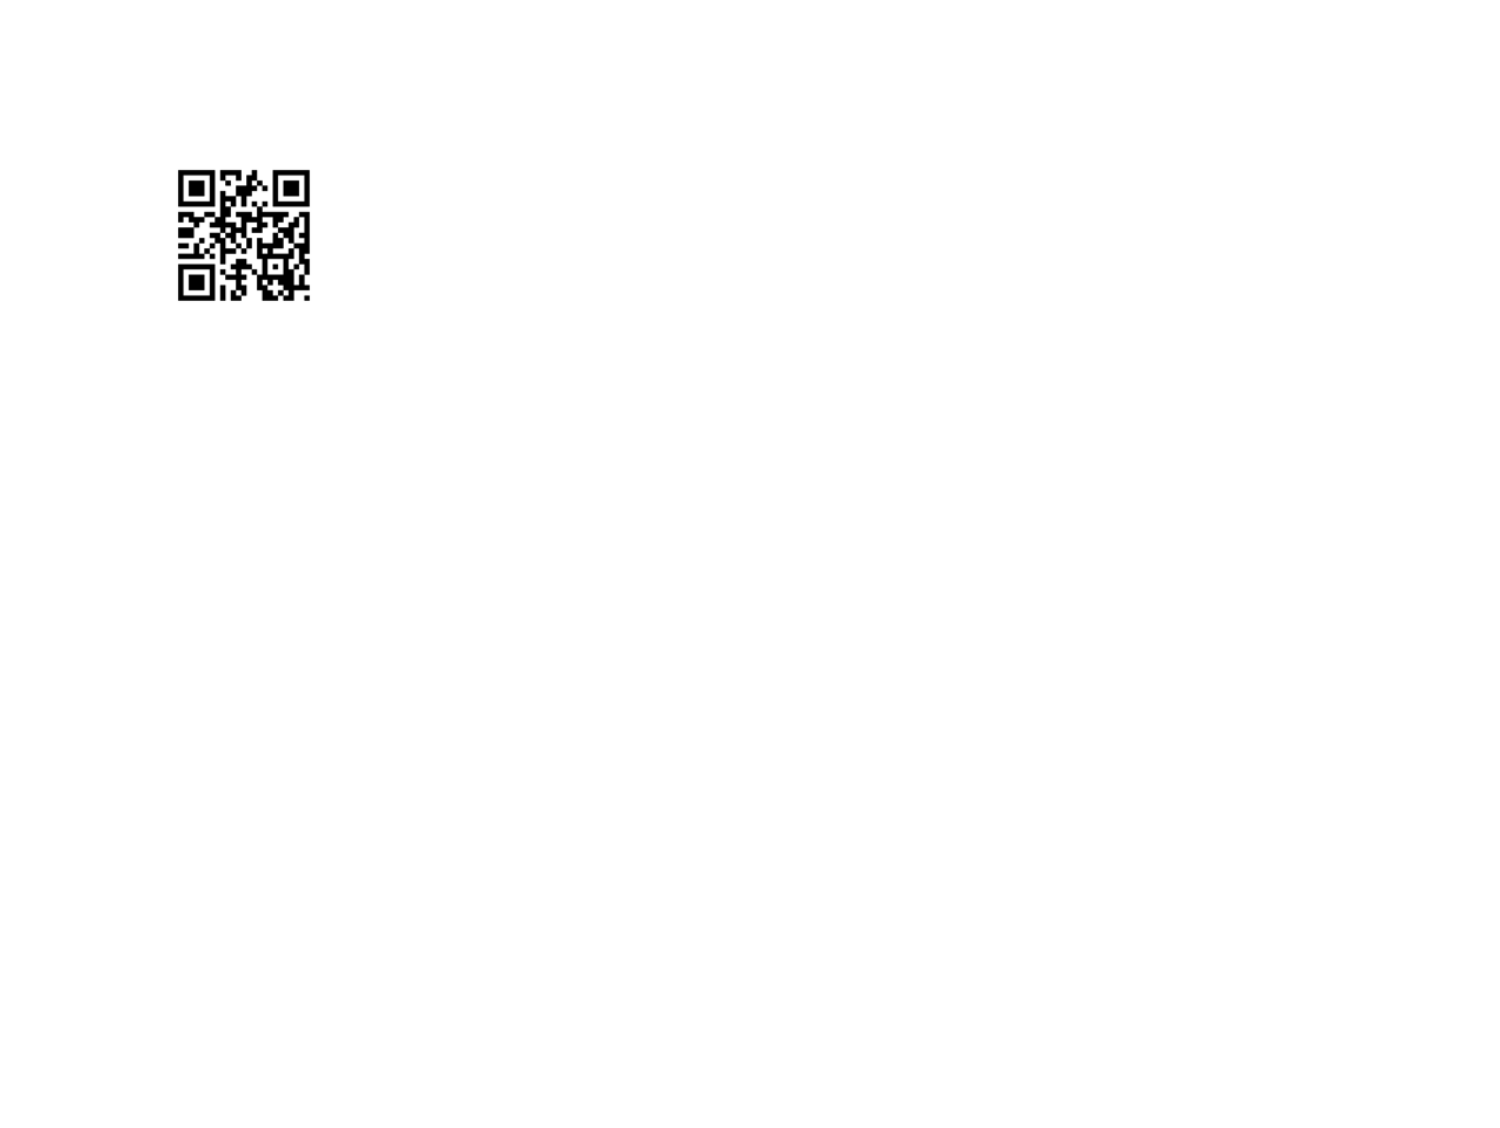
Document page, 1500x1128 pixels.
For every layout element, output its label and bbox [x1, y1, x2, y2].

picture [157, 149, 331, 323]
